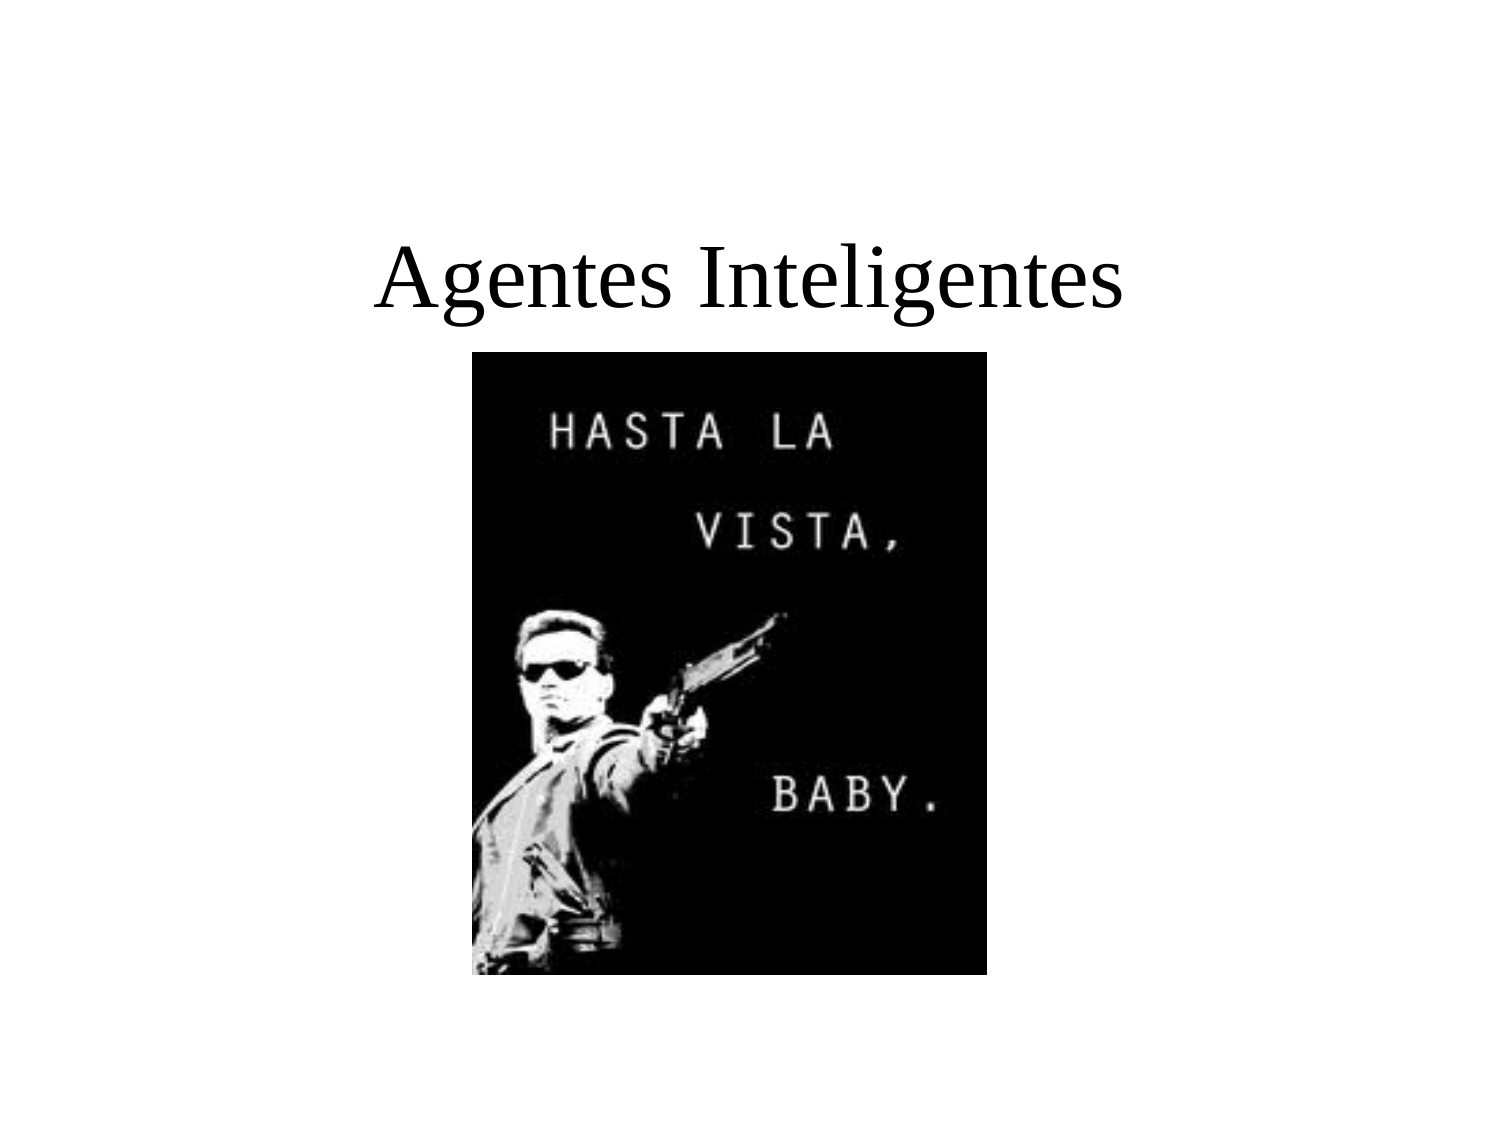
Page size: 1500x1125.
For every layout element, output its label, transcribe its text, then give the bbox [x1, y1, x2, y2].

title Agentes Inteligentes [112, 177, 1388, 365]
picture [472, 352, 987, 975]
